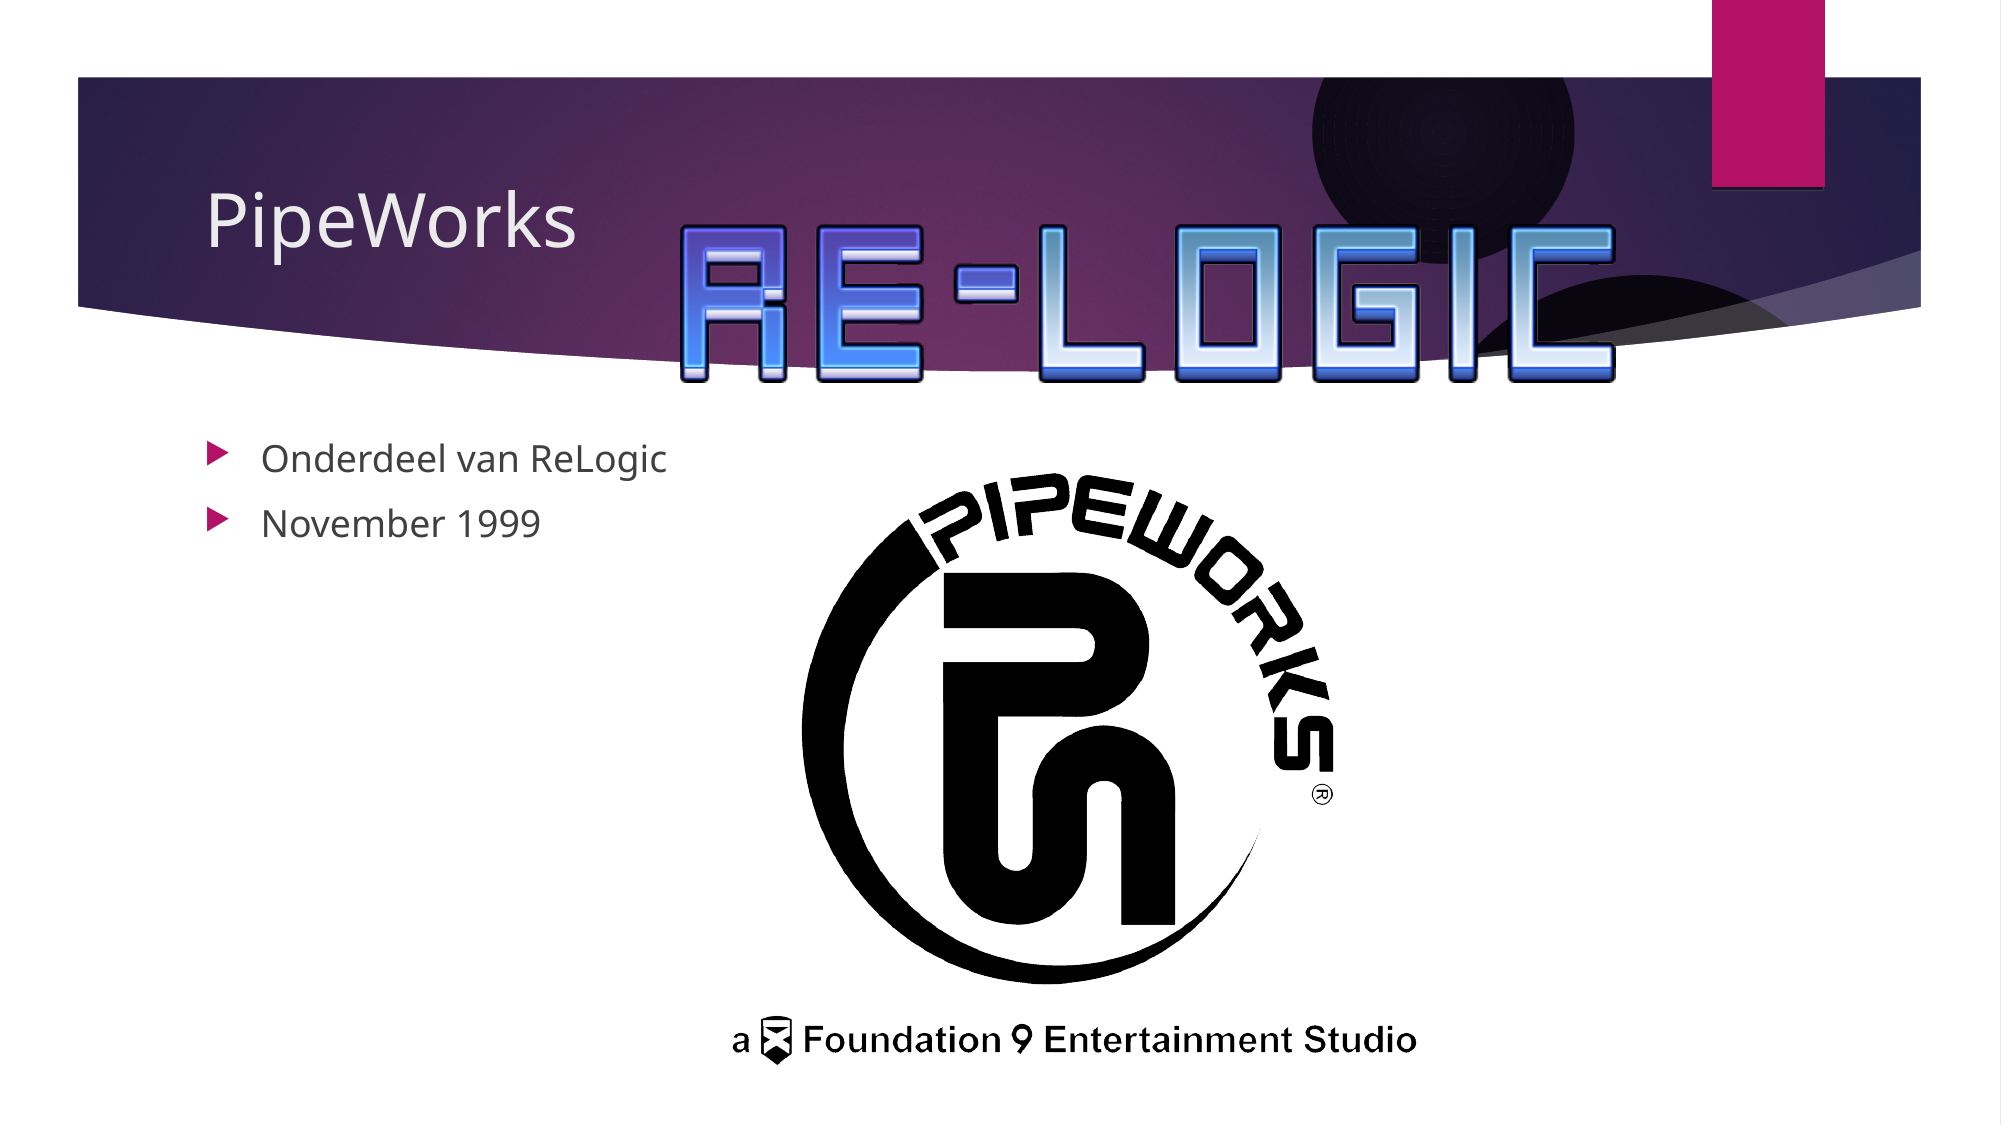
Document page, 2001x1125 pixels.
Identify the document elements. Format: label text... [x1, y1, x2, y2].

picture [680, 224, 1616, 383]
picture [692, 472, 1485, 1074]
list Onderdeel van ReLogic November 1999 [189, 427, 1638, 988]
title PipeWorks [189, 159, 1627, 276]
